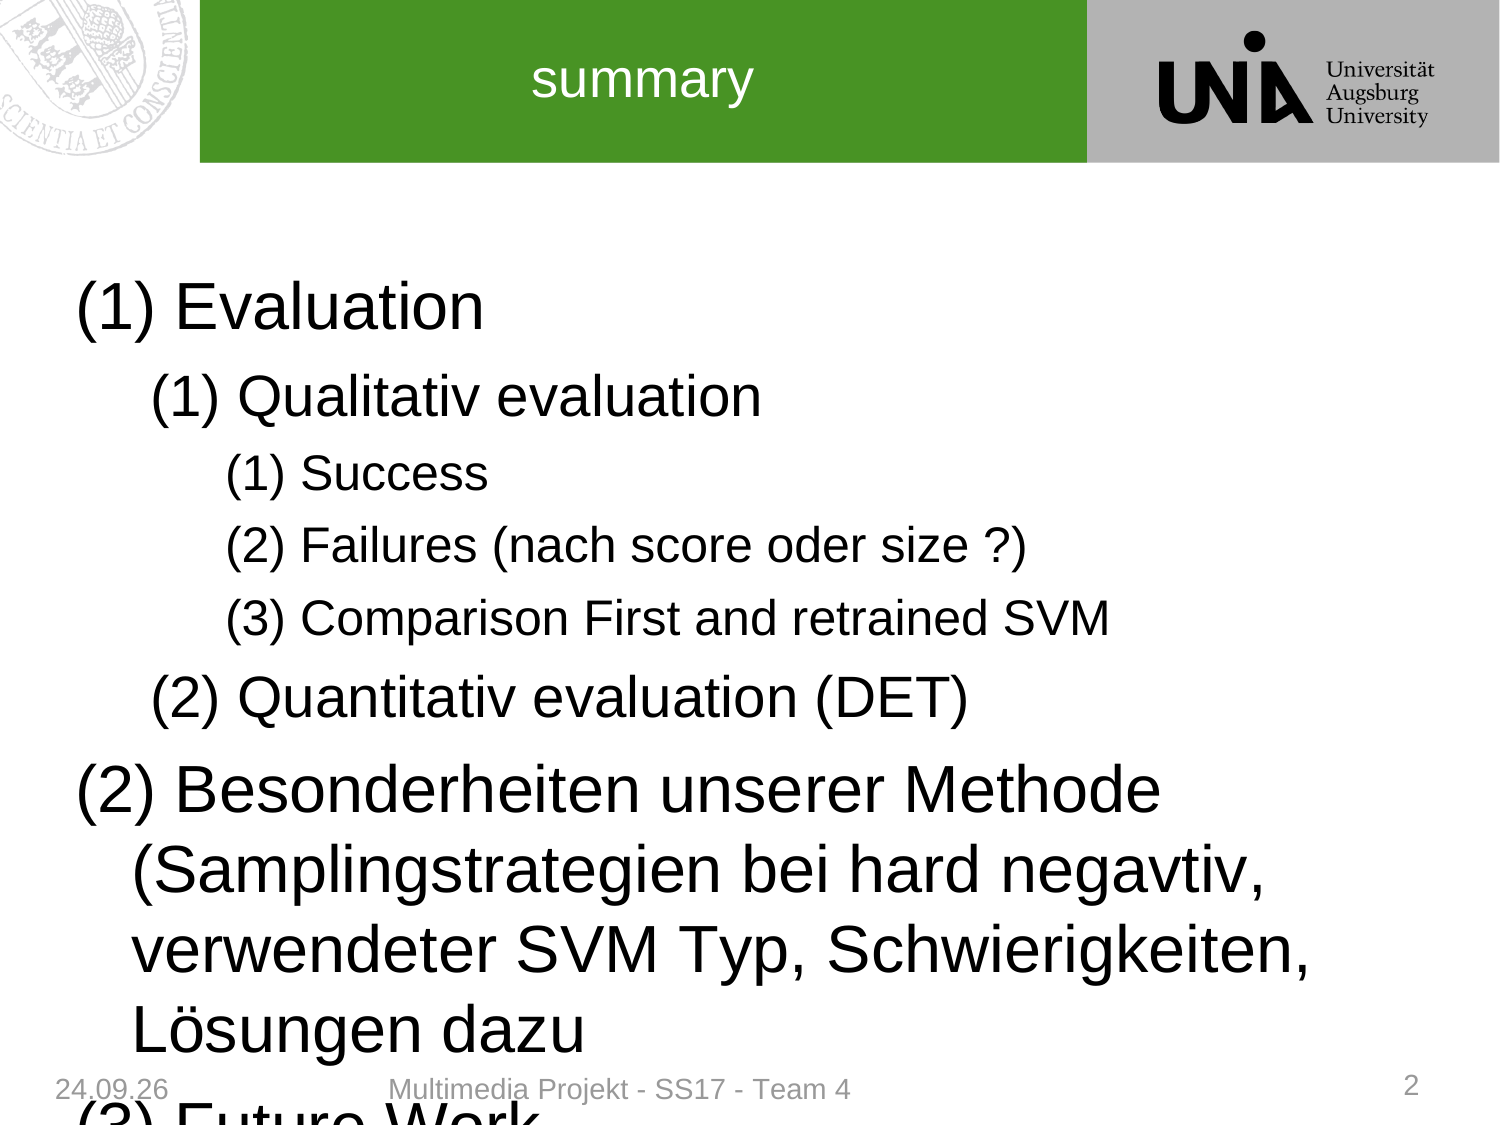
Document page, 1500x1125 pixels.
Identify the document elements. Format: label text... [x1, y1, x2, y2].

picture [1122, 12, 1488, 271]
picture [0, 0, 188, 156]
title summary [199, 35, 1087, 163]
list Evaluation Qualitativ evaluation Success Failures (nach score oder size ?) Comparison First and retrained SVM Quantitativ evaluation (DET) Besonderheiten unserer Methode (Samplingstrategien bei hard negavtiv, verwendeter SVM Typ, Schwierigkeiten, Lösungen dazu Future Work Demonstration [75, 263, 1426, 1125]
